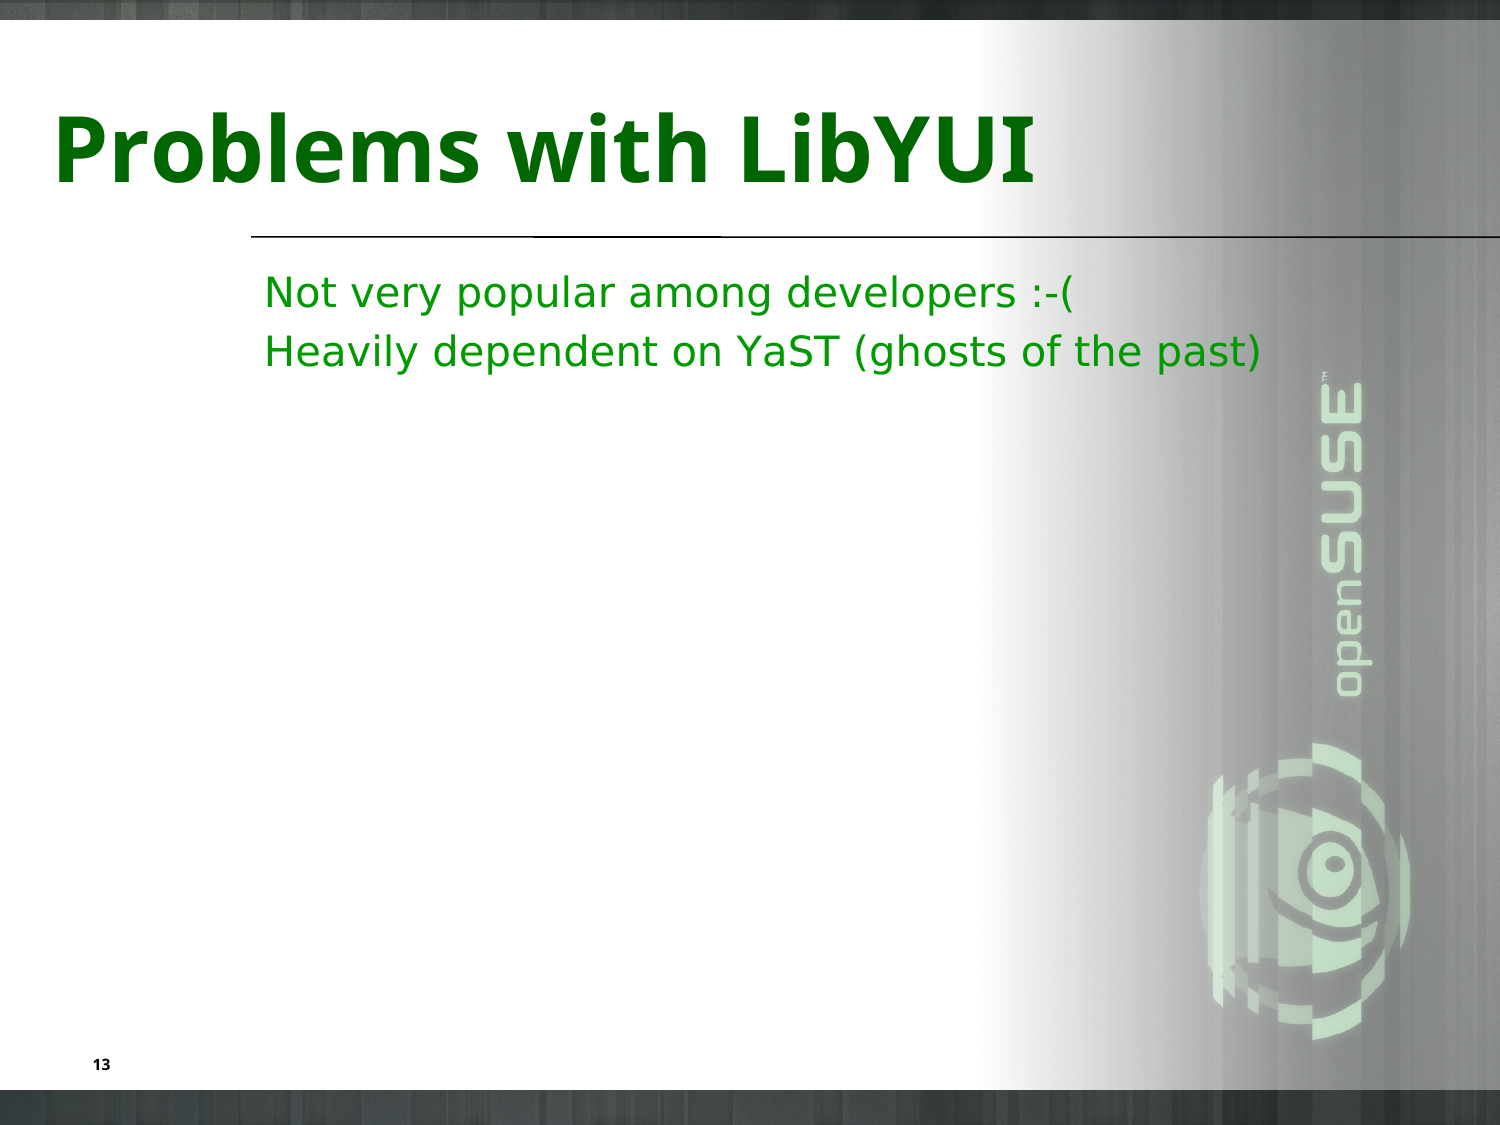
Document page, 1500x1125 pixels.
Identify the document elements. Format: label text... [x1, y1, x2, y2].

list Not very popular among developers :-( Heavily dependent on YaST (ghosts of the past) [250, 269, 1463, 1013]
picture [0, 0, 1500, 1125]
title Problems with LibYUI [51, 68, 1447, 232]
